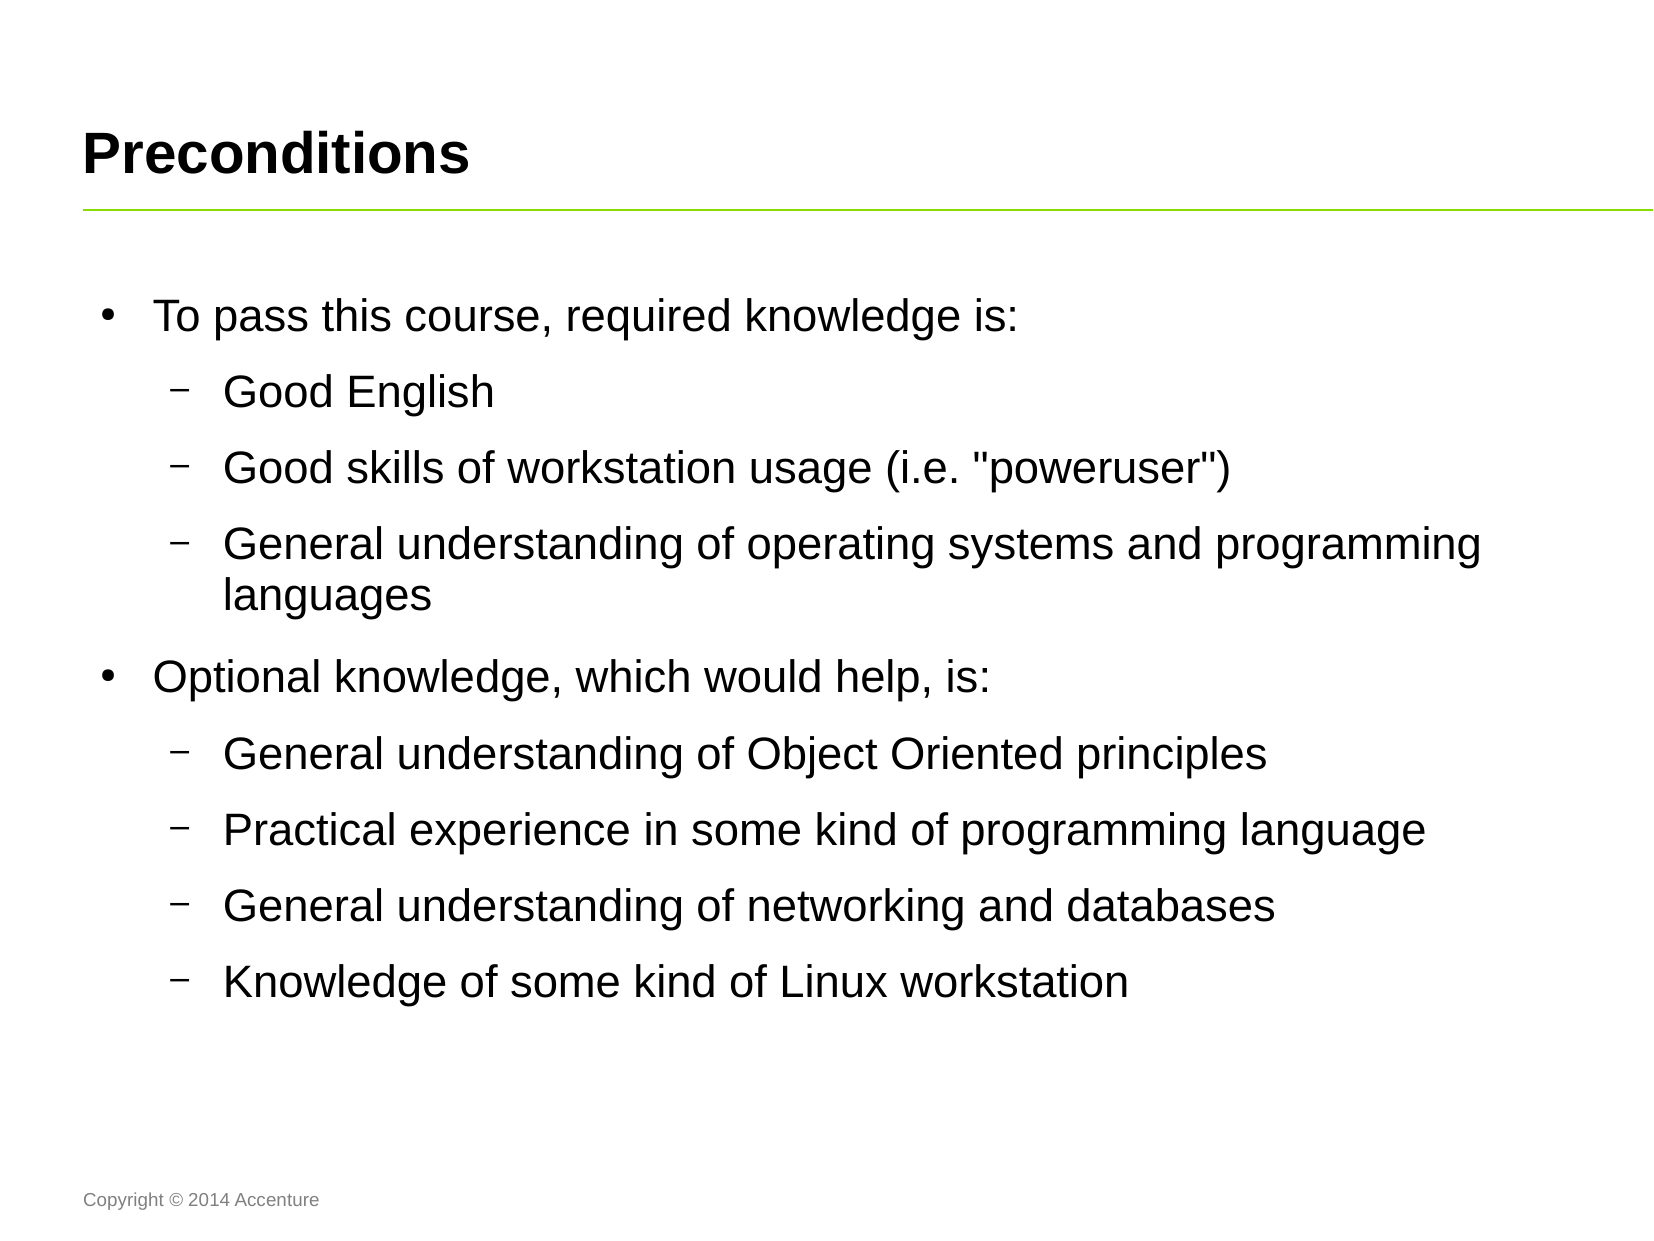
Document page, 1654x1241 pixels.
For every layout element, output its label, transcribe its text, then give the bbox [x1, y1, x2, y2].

list To pass this course, required knowledge is: Good English Good skills of workstation usage (i.e. "poweruser") General understanding of operating systems and programming languages Optional knowledge, which would help, is: General understanding of Object Oriented principles Practical experience in some kind of programming language General understanding of networking and databases Knowledge of some kind of Linux workstation [82, 290, 1538, 1010]
title Preconditions [82, 49, 1571, 257]
